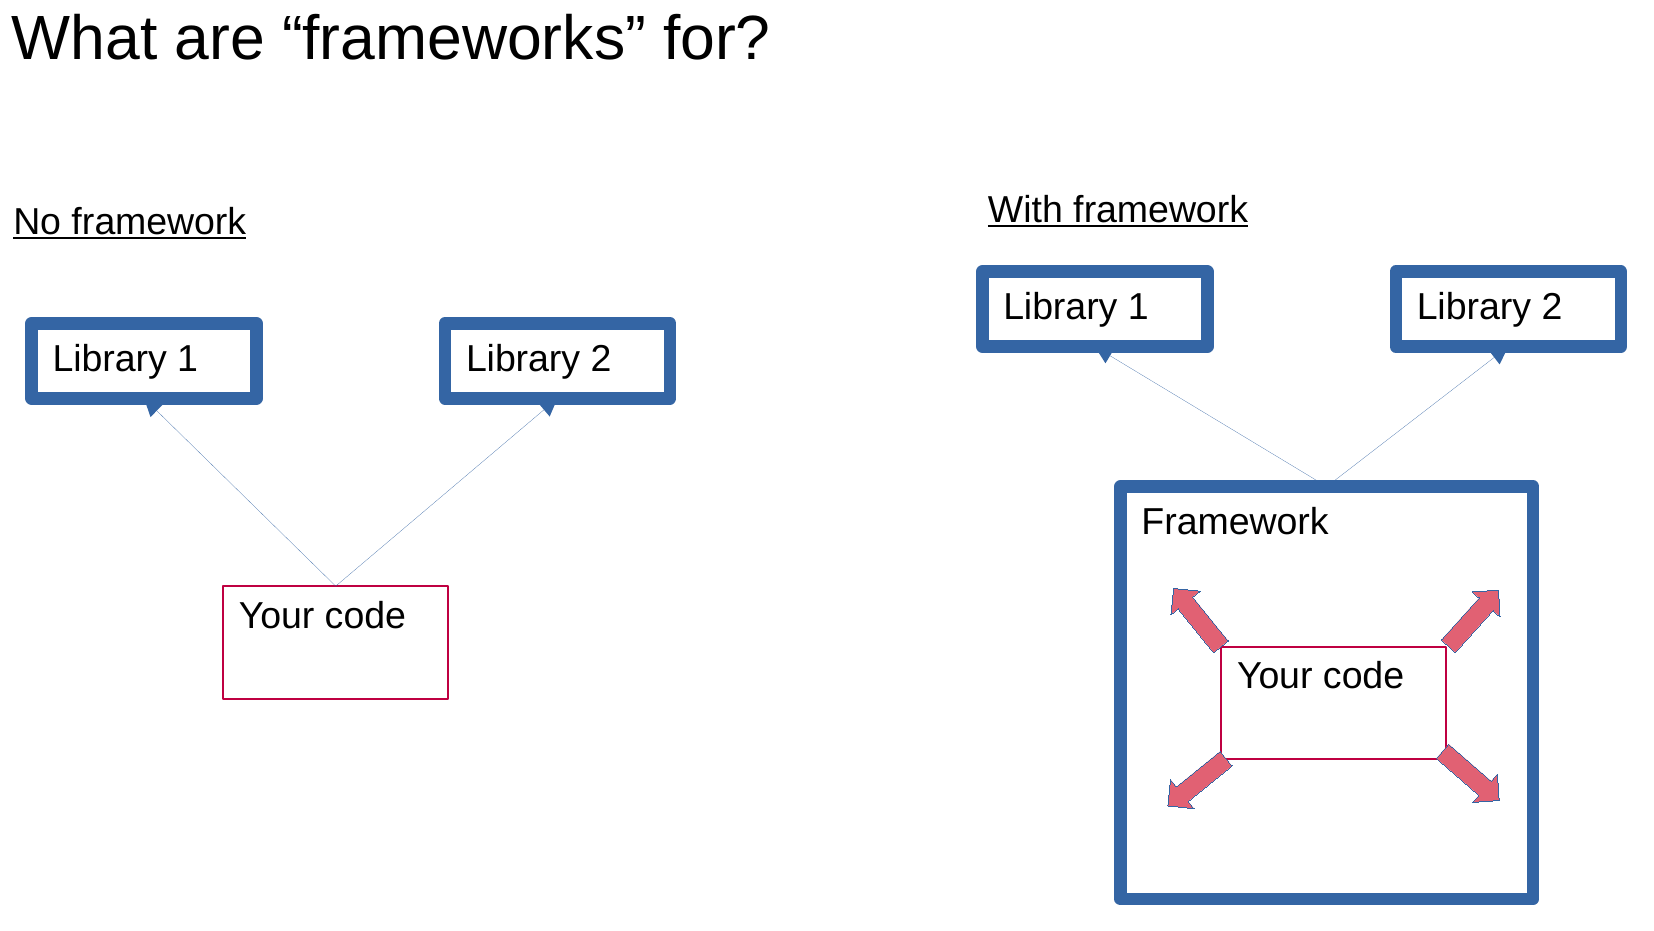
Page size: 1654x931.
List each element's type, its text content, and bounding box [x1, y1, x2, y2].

text_box With framework [973, 181, 1274, 239]
text_box Your code [223, 586, 449, 699]
text_box [1170, 588, 1229, 653]
text_box Framework [1120, 486, 1534, 899]
text_box Your code [1221, 646, 1447, 760]
title What are “frameworks” for? [0, 0, 784, 76]
text_box Library 1 [982, 271, 1208, 347]
text_box No framework [0, 193, 299, 251]
text_box [1167, 751, 1233, 809]
text_box [1436, 744, 1500, 803]
text_box Library 1 [31, 323, 257, 399]
text_box Library 2 [444, 323, 670, 399]
text_box [1441, 590, 1501, 653]
text_box Library 2 [1395, 271, 1621, 347]
